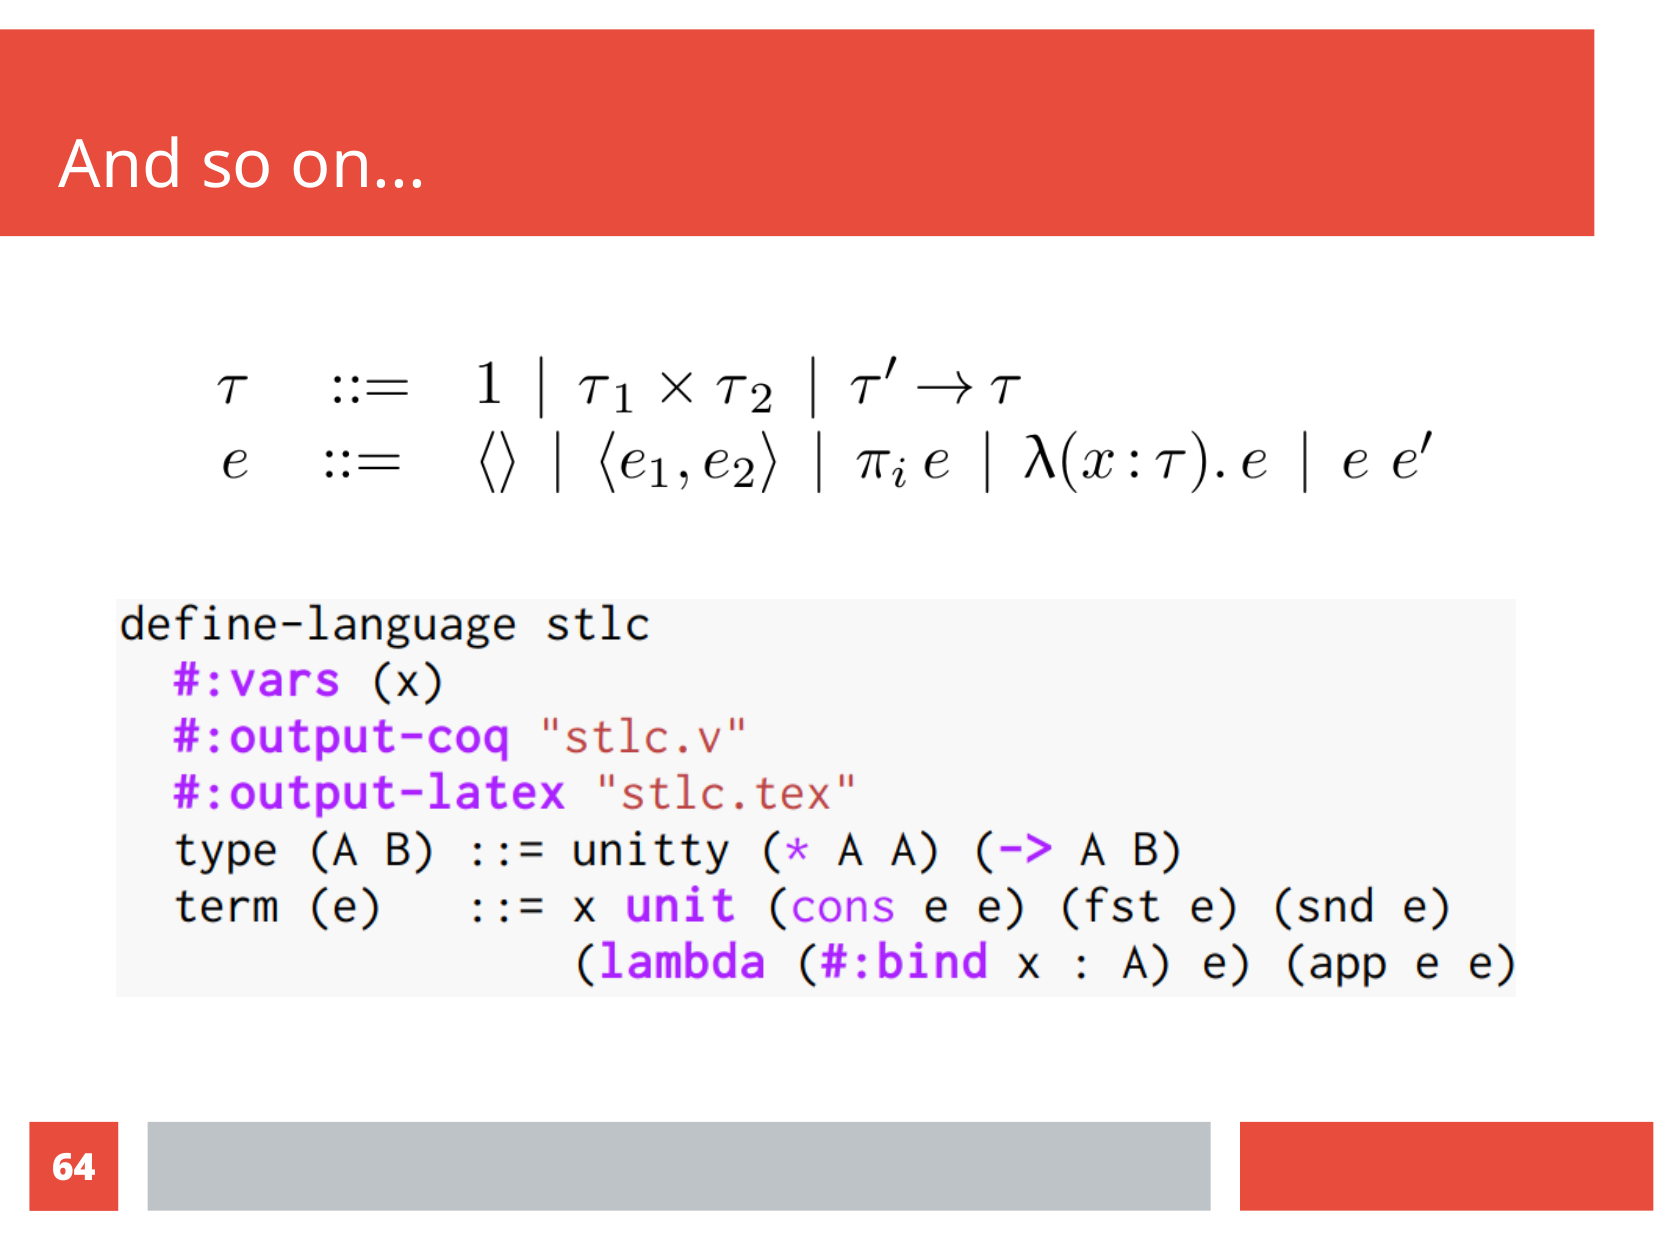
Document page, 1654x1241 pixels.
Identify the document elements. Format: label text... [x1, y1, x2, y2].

title And so on... [59, 59, 1595, 207]
picture [209, 351, 1440, 506]
picture [116, 599, 1516, 997]
